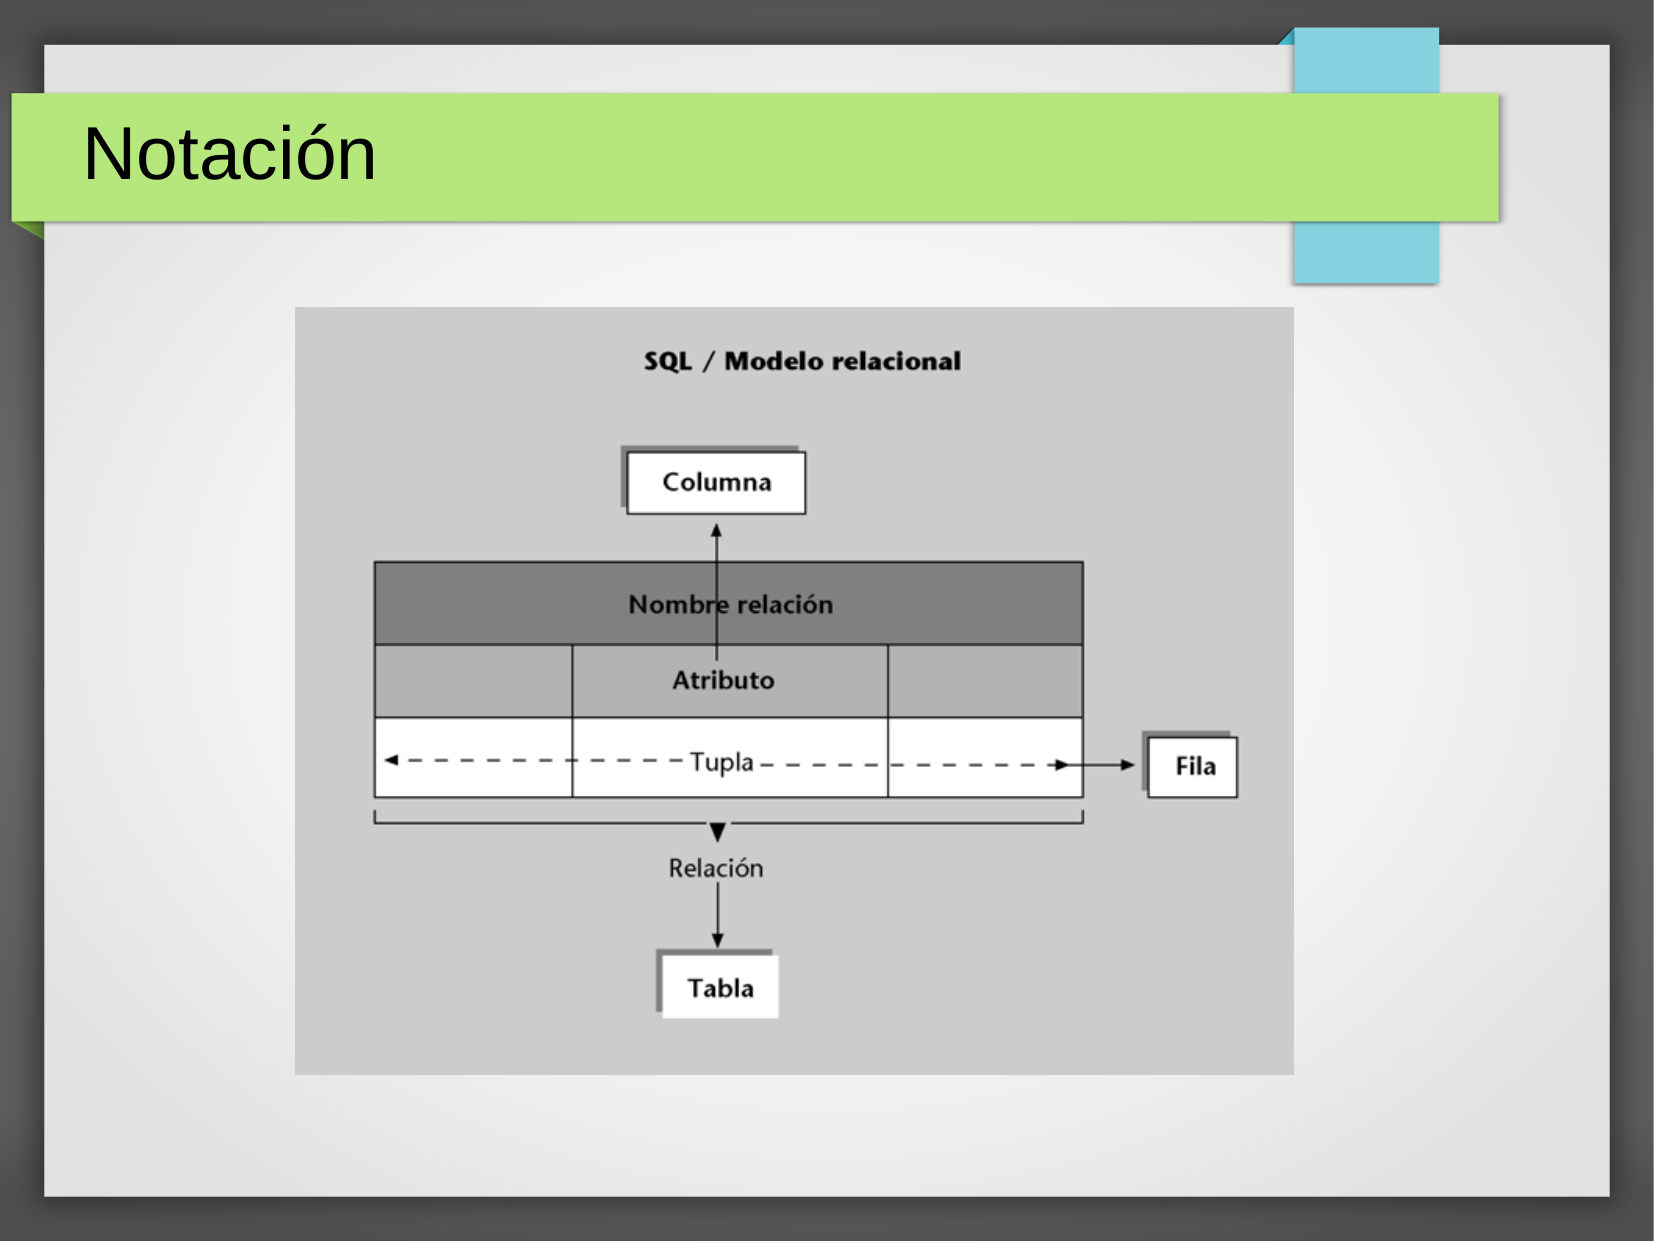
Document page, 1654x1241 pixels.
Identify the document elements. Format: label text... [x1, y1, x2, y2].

picture [0, 0, 1654, 1241]
title Notación [82, 94, 1264, 213]
